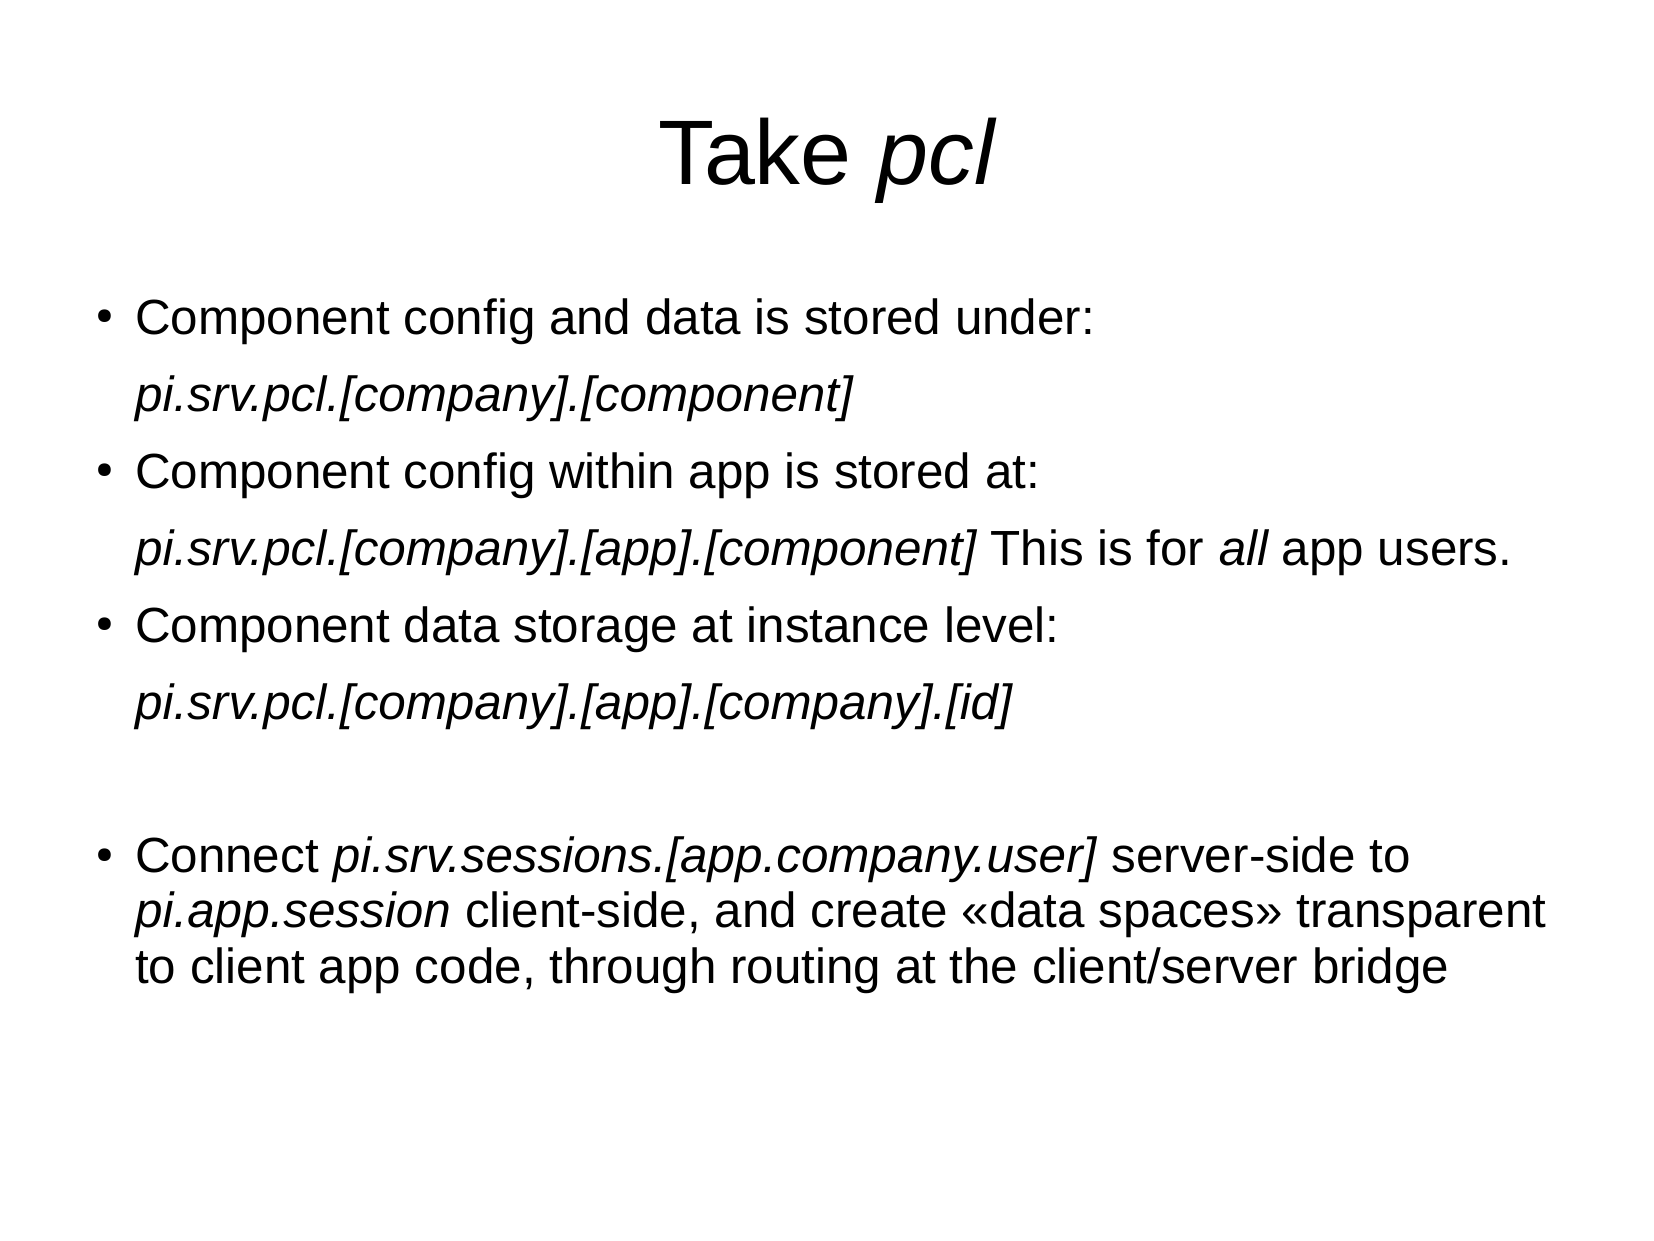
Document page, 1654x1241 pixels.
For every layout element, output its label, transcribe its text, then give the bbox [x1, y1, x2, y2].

title Take pcl [82, 49, 1571, 257]
list Component config and data is stored under: pi.srv.pcl.[company].[component] Component config within app is stored at: pi.srv.pcl.[company].[app].[component] This is for all app users. Component data storage at instance level: pi.srv.pcl.[company].[app].[company].[id] Connect pi.srv.sessions.[app.company.user] server-side to pi.app.session client-side, and create «data spaces» transparent to client app code, through routing at the client/server bridge [82, 290, 1571, 1010]
